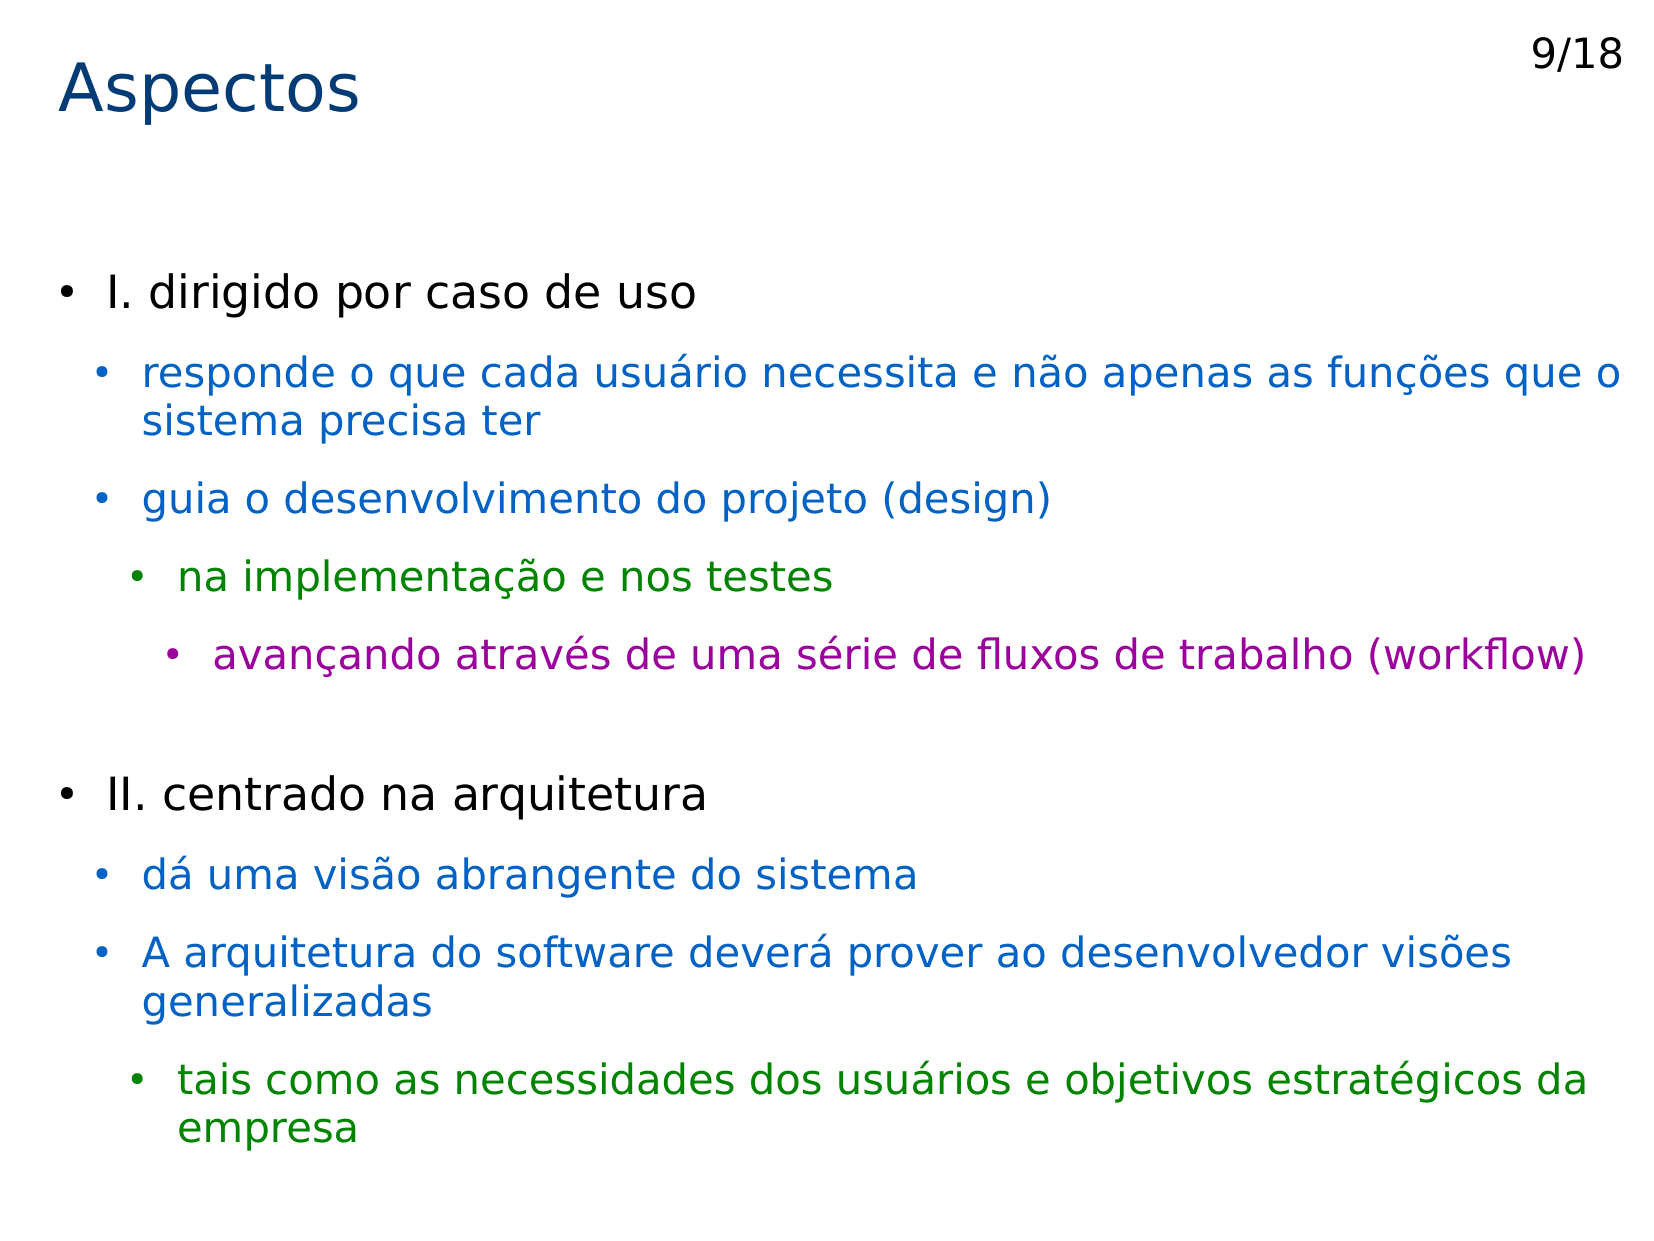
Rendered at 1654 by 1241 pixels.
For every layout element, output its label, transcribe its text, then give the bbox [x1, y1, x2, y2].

title Aspectos [59, 29, 1506, 148]
list I. dirigido por caso de uso responde o que cada usuário necessita e não apenas as funções que o sistema precisa ter guia o desenvolvimento do projeto (design) na implementação e nos testes avançando através de uma série de fluxos de trabalho (workflow) II. centrado na arquitetura dá uma visão abrangente do sistema A arquitetura do software deverá prover ao desenvolvedor visões generalizadas tais como as necessidades dos usuários e objetivos estratégicos da empresa [59, 265, 1625, 1211]
